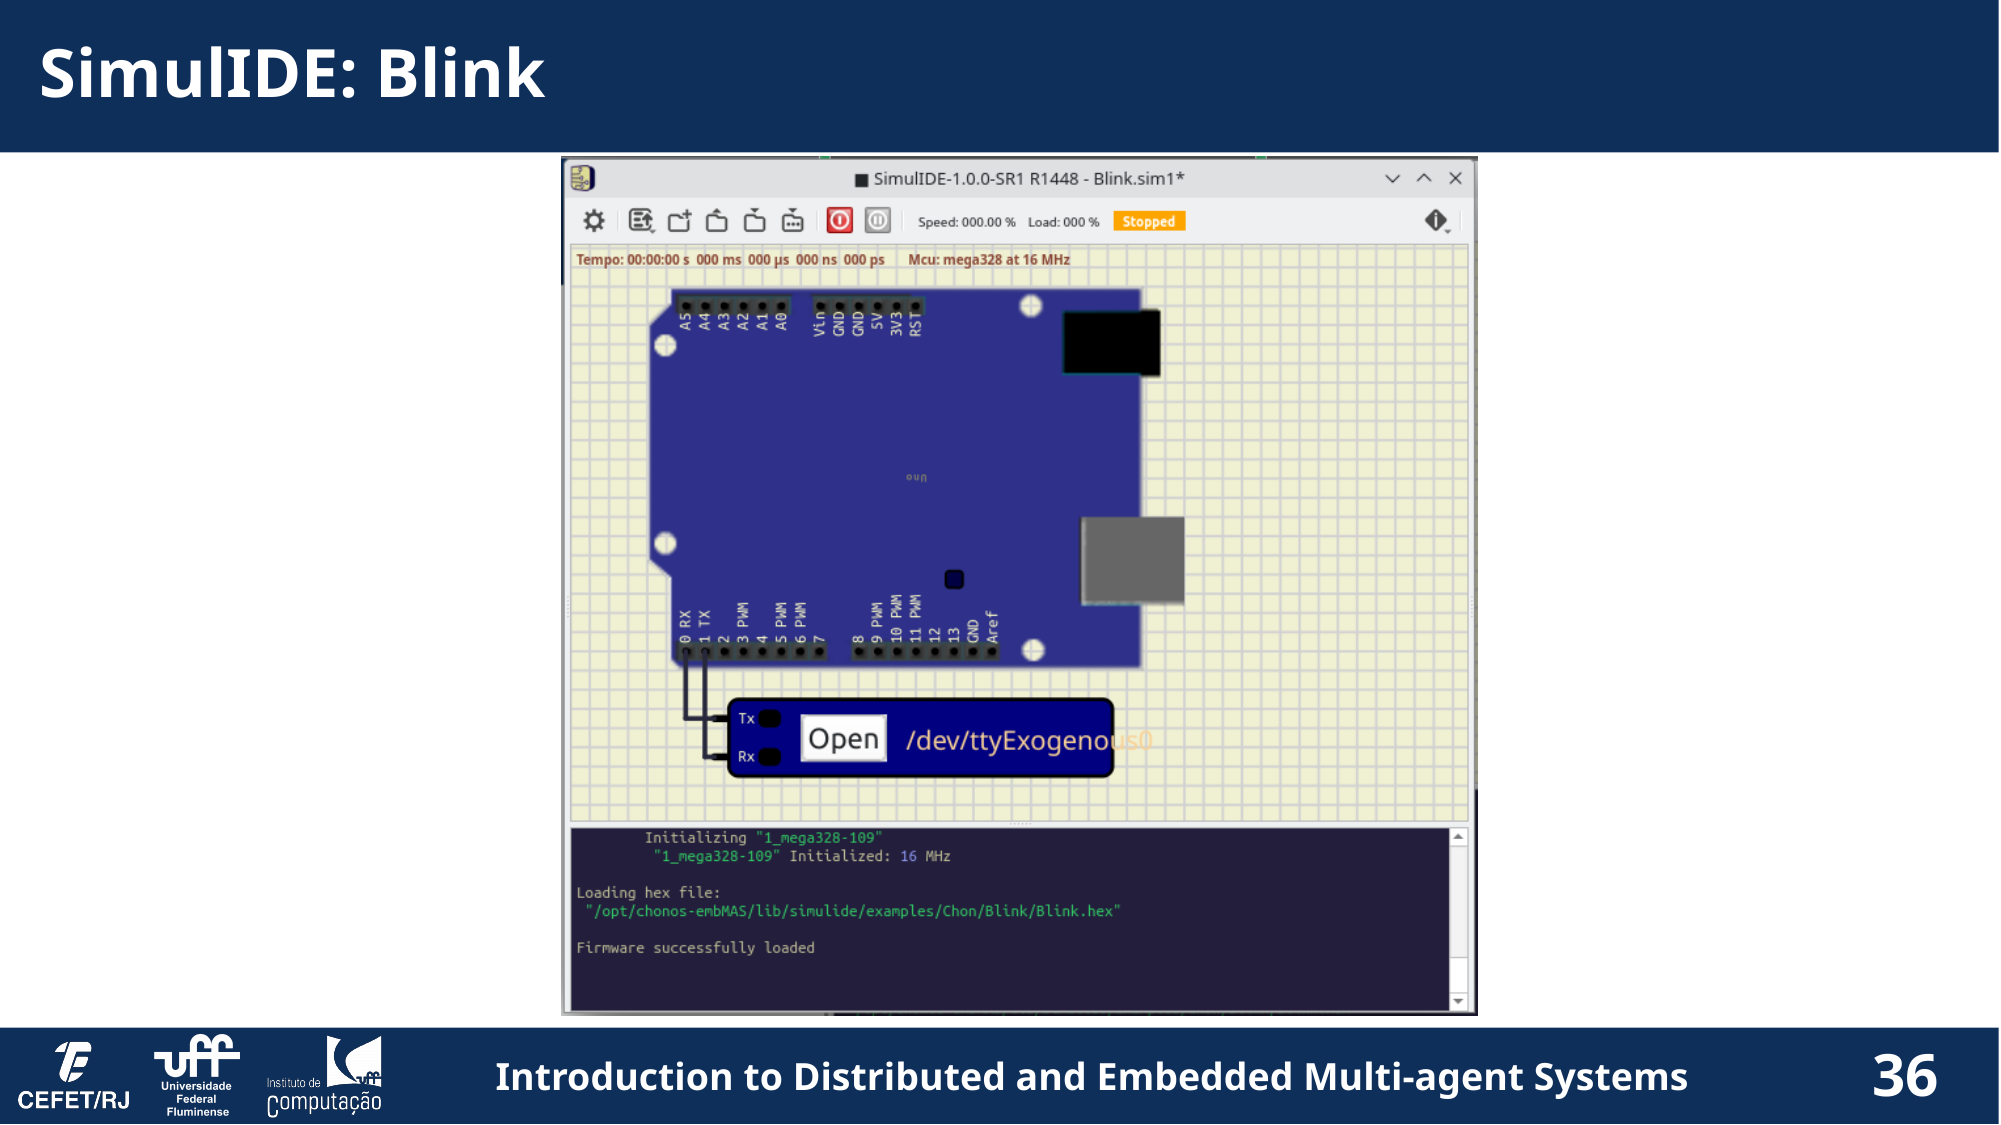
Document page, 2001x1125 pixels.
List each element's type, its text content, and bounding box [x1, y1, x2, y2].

picture [153, 1033, 241, 1121]
picture [265, 1033, 383, 1118]
picture [561, 156, 1478, 1016]
picture [18, 1021, 129, 1125]
text_box SimulIDE: Blink [25, 23, 1998, 116]
